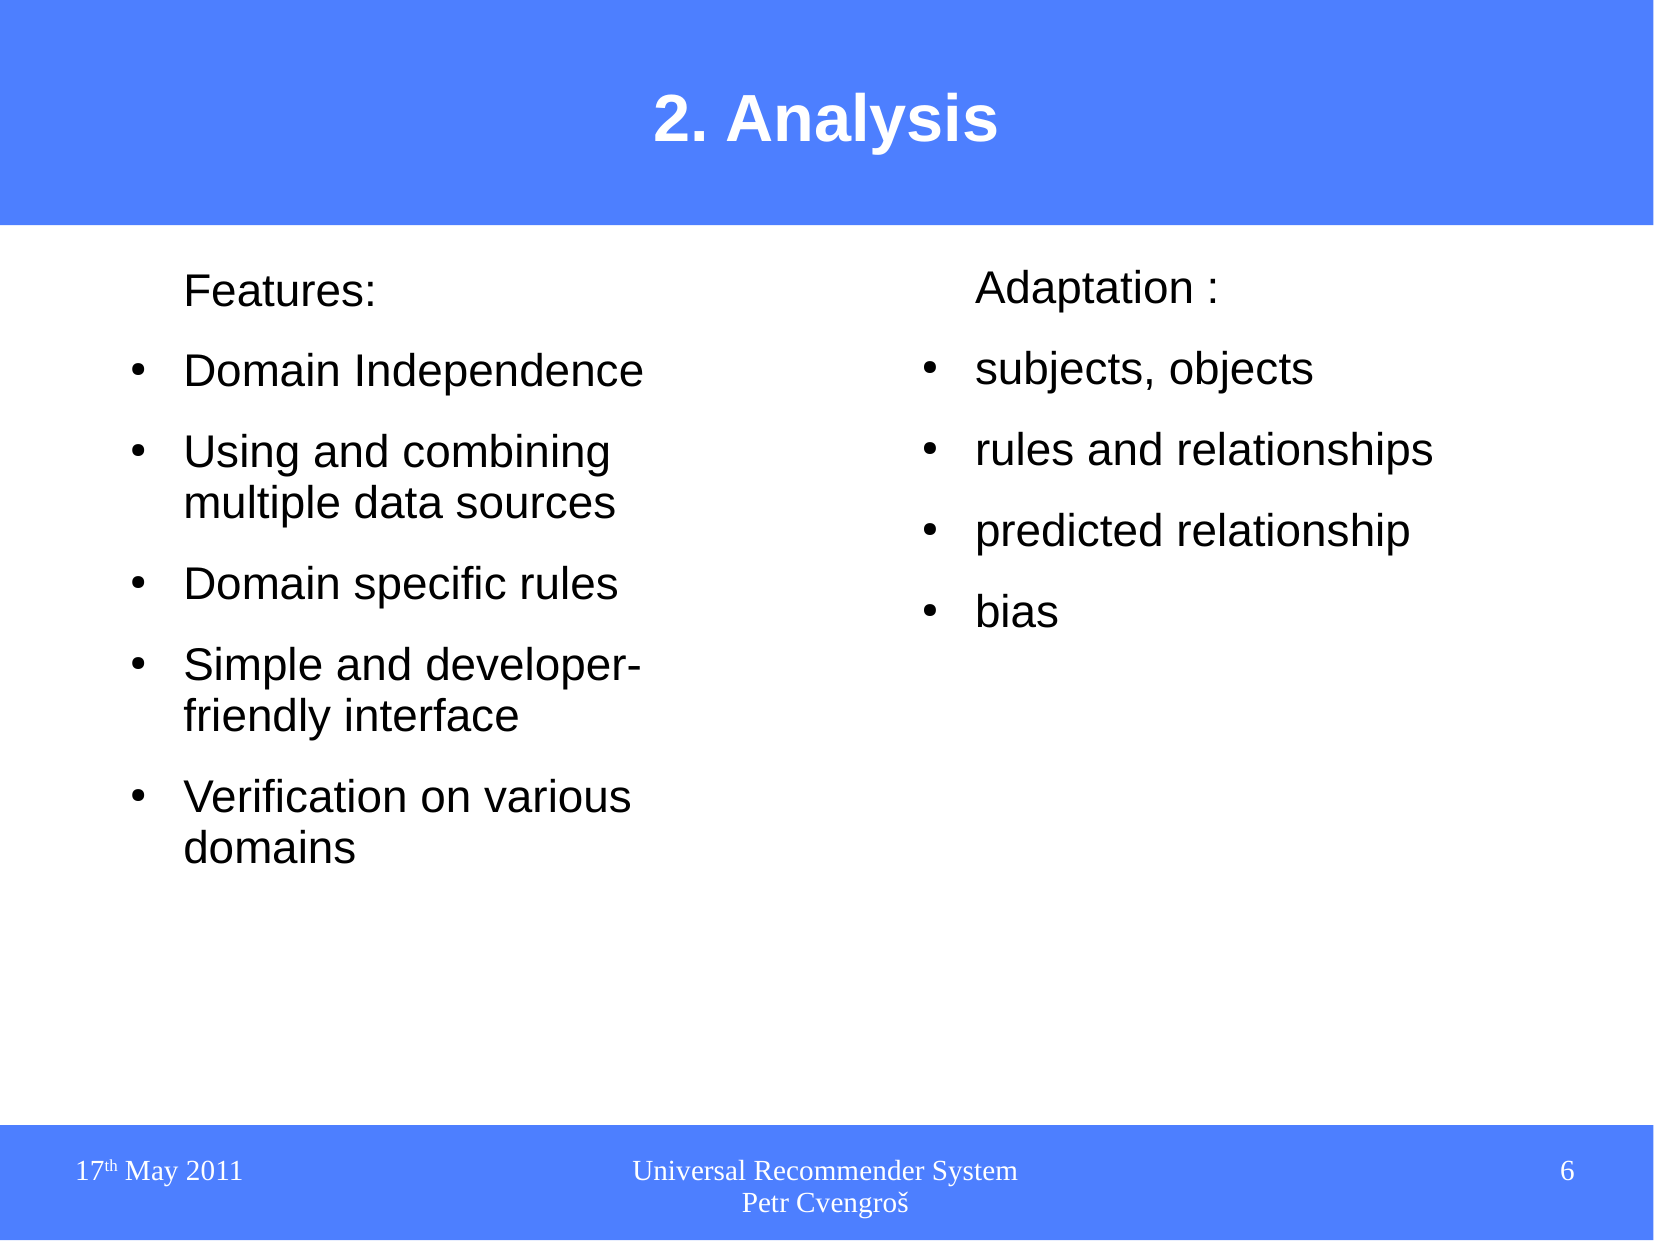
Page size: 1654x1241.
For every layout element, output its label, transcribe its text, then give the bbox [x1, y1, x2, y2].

title 2. Analysis [82, 49, 1571, 188]
list Adaptation : subjects, objects rules and relationships predicted relationship bias [904, 262, 1538, 1067]
list Features: Domain Independence Using and combining multiple data sources Domain specific rules Simple and developer-friendly interface Verification on various domains [112, 264, 780, 1084]
